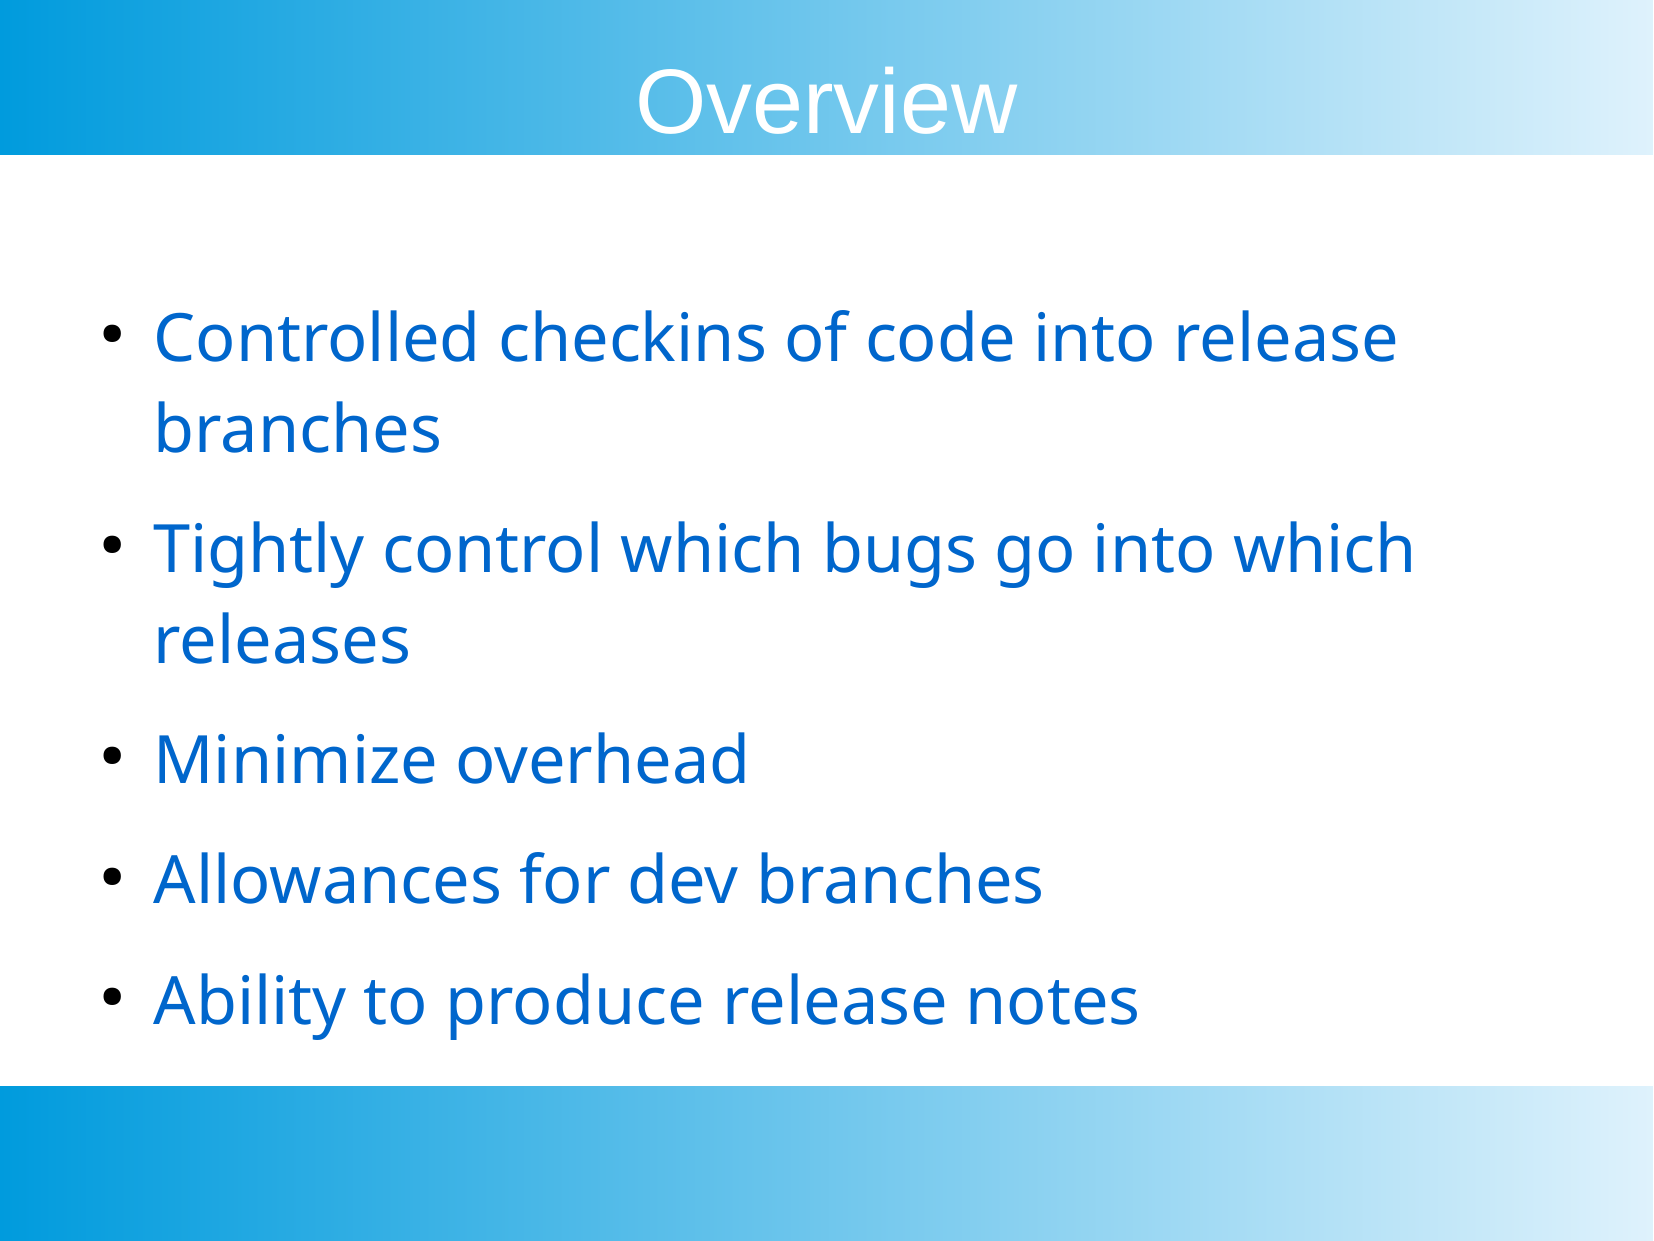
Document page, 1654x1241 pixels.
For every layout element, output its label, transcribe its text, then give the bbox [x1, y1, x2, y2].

title Overview [82, 49, 1571, 155]
list Controlled checkins of code into release branches Tightly control which bugs go into which releases Minimize overhead Allowances for dev branches Ability to produce release notes [82, 290, 1571, 1010]
